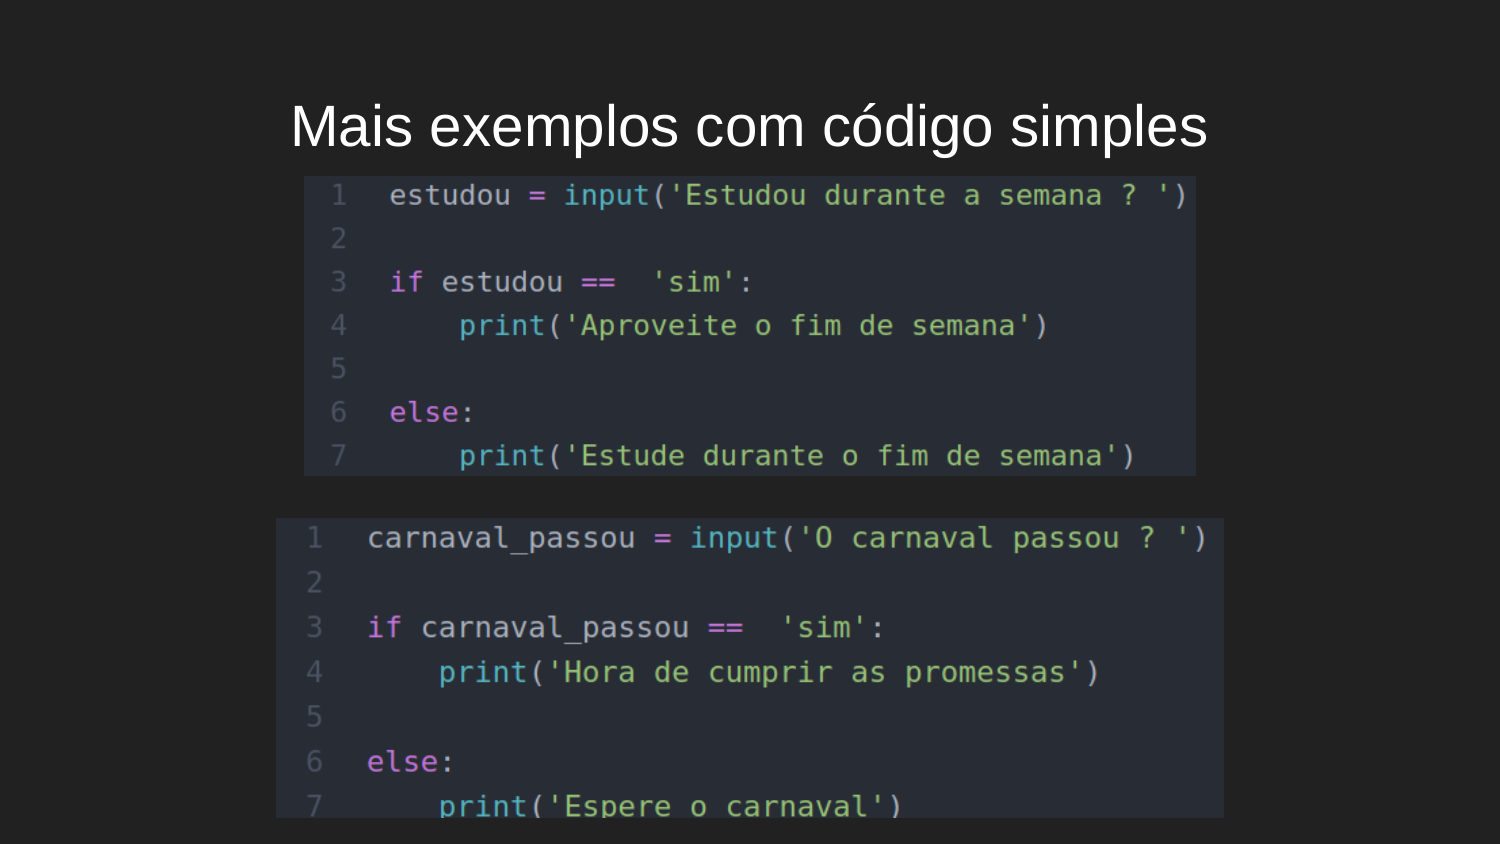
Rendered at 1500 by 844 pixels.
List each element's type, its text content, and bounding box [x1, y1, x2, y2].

picture [276, 518, 1224, 818]
picture [304, 176, 1196, 476]
title Mais exemplos com código simples [51, 72, 1449, 167]
